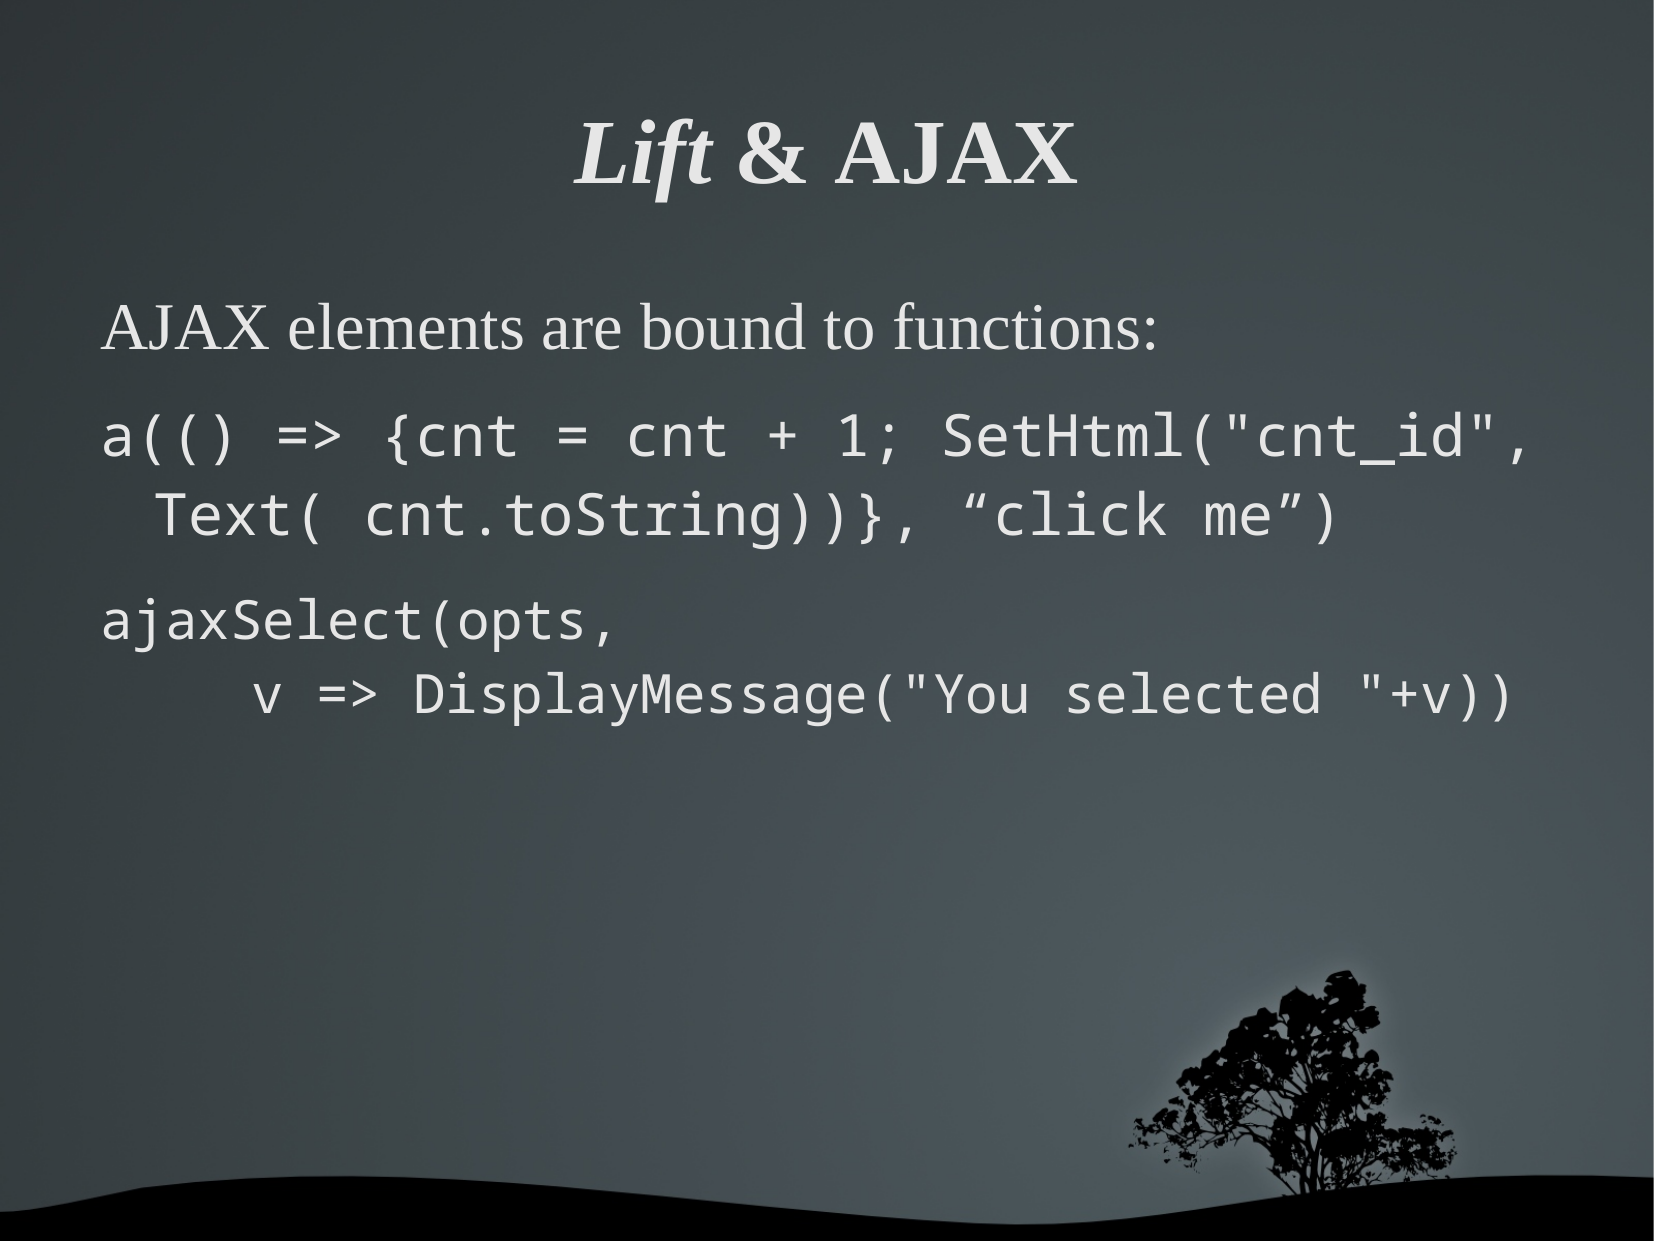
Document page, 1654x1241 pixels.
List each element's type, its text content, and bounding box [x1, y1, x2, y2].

title Lift & AJAX [82, 56, 1571, 250]
list AJAX elements are bound to functions: a(() => {cnt = cnt + 1; SetHtml("cnt_id", Text( cnt.toString))}, “click me”) ajaxSelect(opts, v => DisplayMessage("You selected "+v)) [82, 290, 1571, 1094]
picture [0, 0, 1654, 1241]
